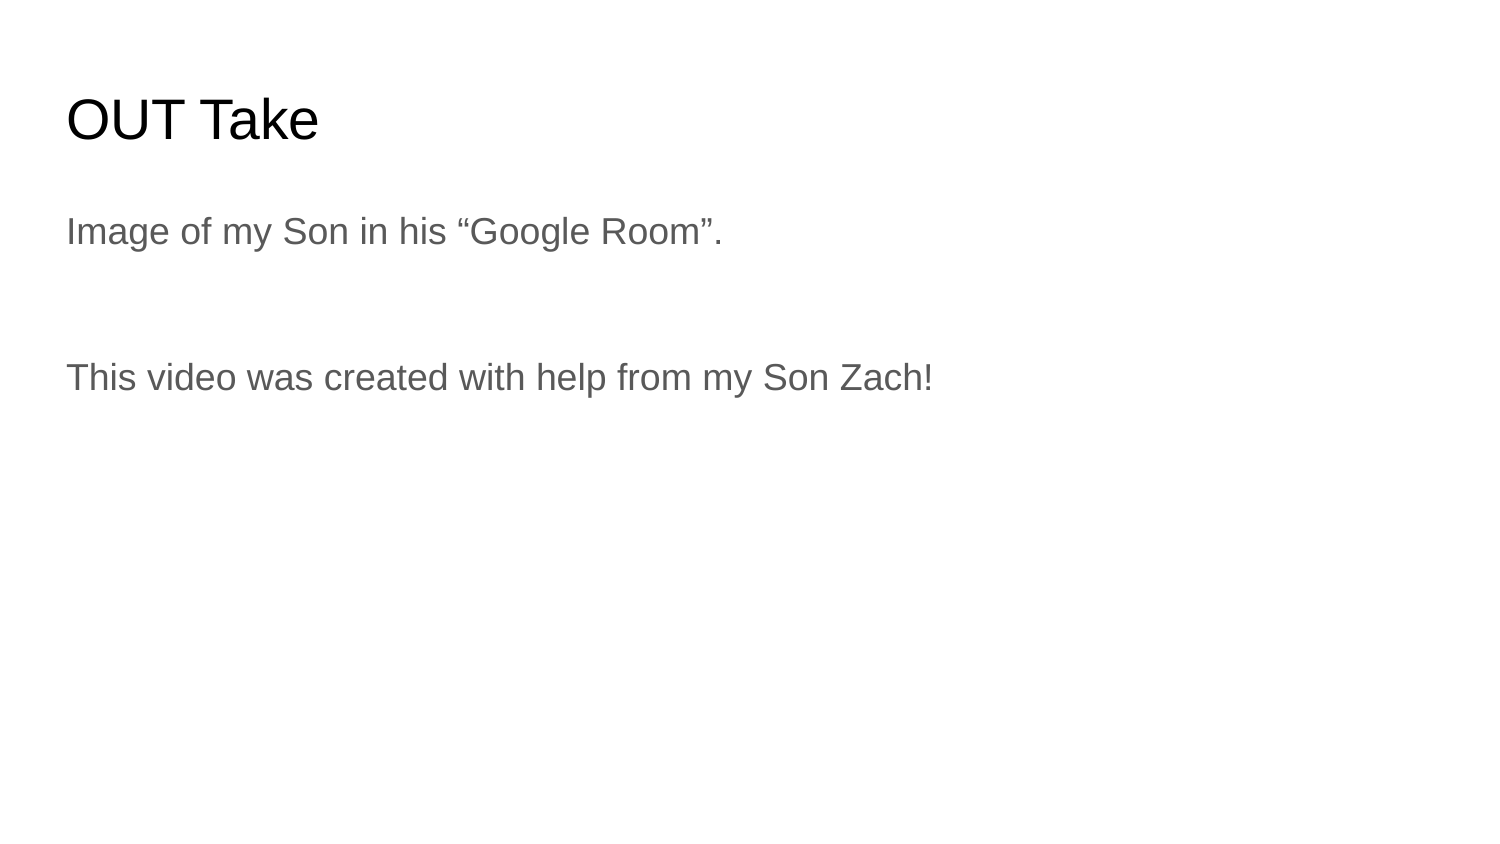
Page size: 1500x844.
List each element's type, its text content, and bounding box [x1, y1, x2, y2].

text_box OUT Take [51, 72, 1449, 167]
text_box Image of my Son in his “Google Room”. This video was created with help from my Son Zach! [51, 189, 1449, 750]
